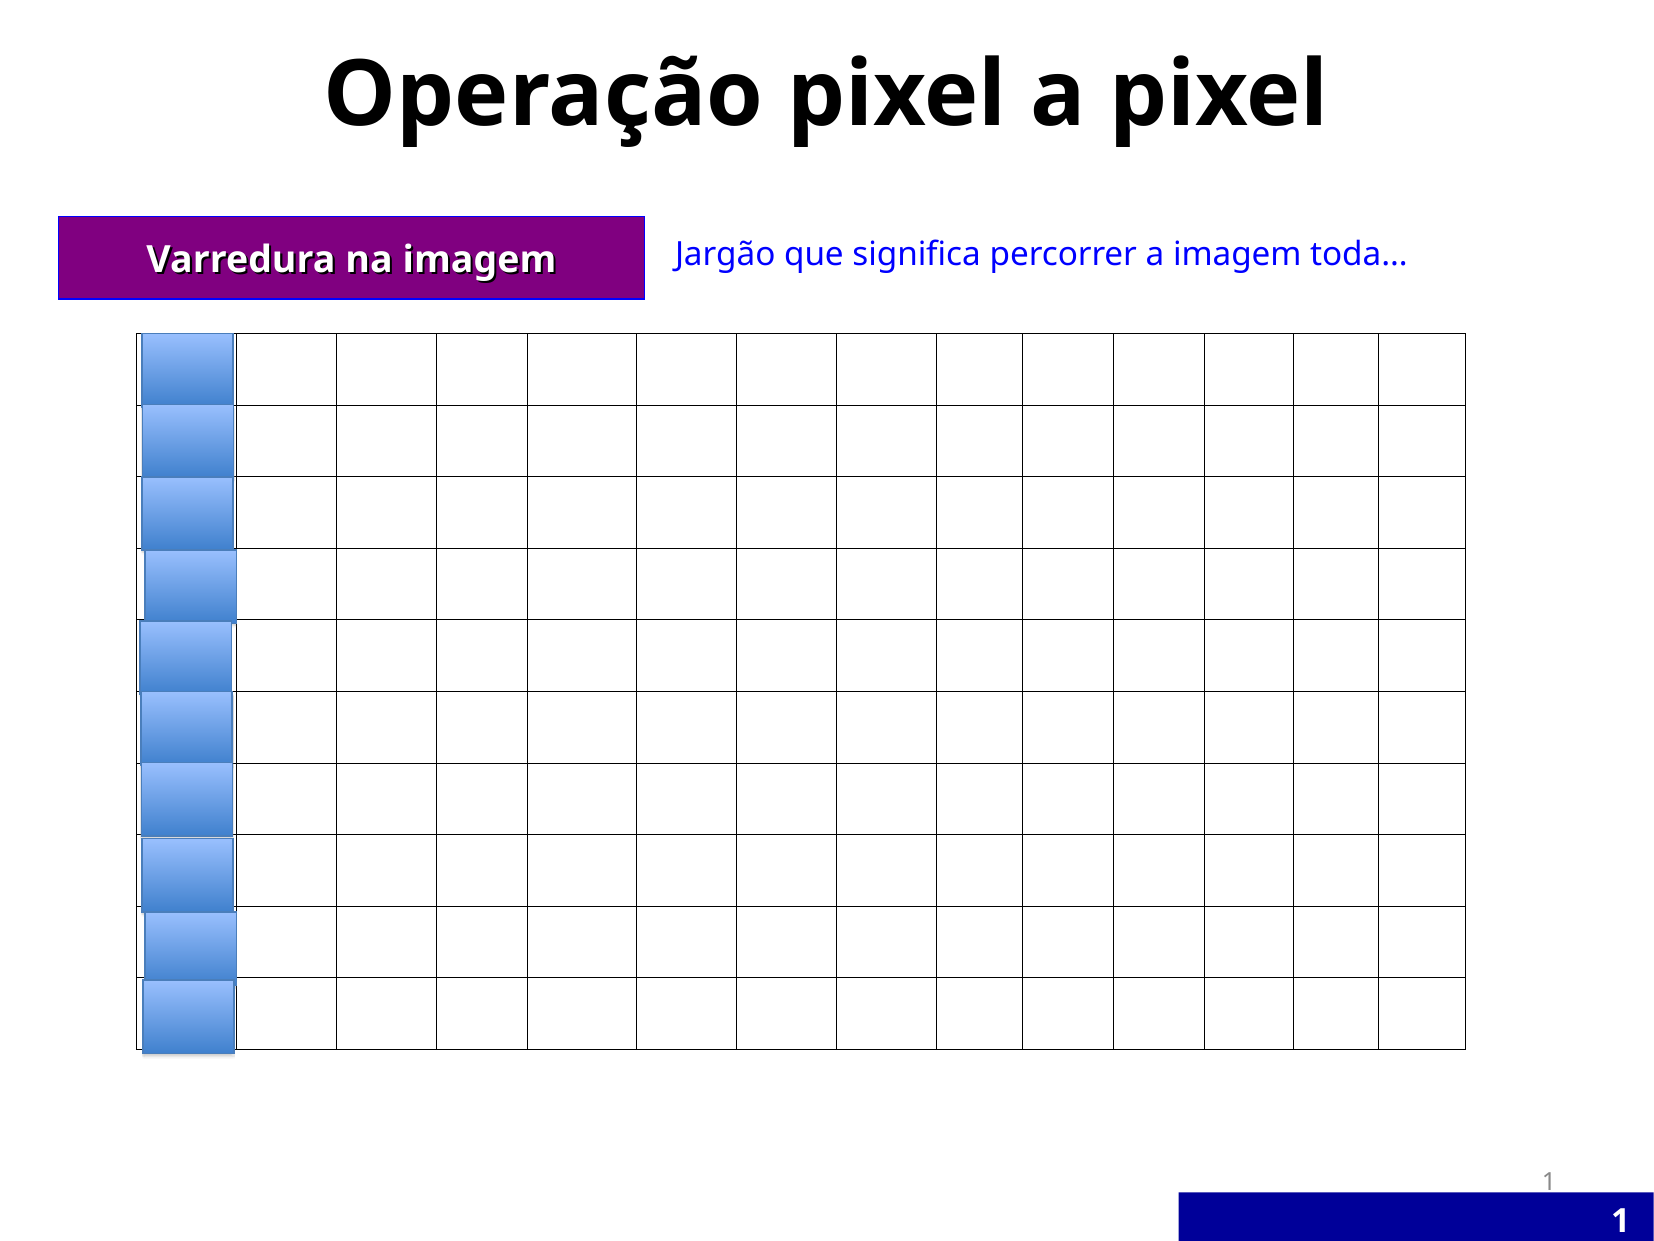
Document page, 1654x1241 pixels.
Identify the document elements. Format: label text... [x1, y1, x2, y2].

table_cell [1294, 549, 1378, 619]
table_cell [437, 620, 527, 691]
table_cell [737, 549, 836, 619]
table_header [637, 334, 736, 405]
table_cell [1023, 406, 1113, 476]
table_cell [837, 406, 936, 476]
table_cell [1294, 907, 1378, 977]
table_cell [337, 406, 436, 476]
table_header [1205, 334, 1293, 405]
table_header [1294, 334, 1378, 405]
table_cell [437, 907, 527, 977]
text_box Jargão que significa percorrer a imagem toda… [660, 224, 1559, 280]
table_cell [837, 764, 936, 834]
table_cell [637, 692, 736, 763]
table_cell [137, 406, 142, 476]
table_cell [737, 406, 836, 476]
table_cell [437, 978, 527, 1049]
table_cell [1114, 406, 1204, 476]
table_cell [1023, 620, 1113, 691]
table_header [1023, 334, 1113, 405]
table_cell [737, 764, 836, 834]
table_cell [1114, 835, 1204, 906]
table_cell [737, 620, 836, 691]
table_cell [1379, 477, 1465, 548]
table_cell [1379, 692, 1465, 763]
table_header [1379, 334, 1465, 405]
table_cell [637, 764, 736, 834]
table_cell [1114, 978, 1204, 1049]
table_cell [237, 907, 336, 977]
table_cell [137, 907, 145, 977]
table_cell [1023, 692, 1113, 763]
table_cell [737, 907, 836, 977]
table_cell [1379, 978, 1465, 1049]
table_cell [528, 477, 636, 548]
table_cell [137, 549, 145, 619]
table_cell [1294, 835, 1378, 906]
table_cell [937, 549, 1022, 619]
table_header [937, 334, 1022, 405]
table_cell [1023, 835, 1113, 906]
table_cell [237, 692, 336, 763]
table_cell [437, 835, 527, 906]
text_box [140, 333, 237, 836]
text_box Operação pixel a pixel [0, 20, 1654, 158]
table_cell [528, 835, 636, 906]
table_cell [528, 907, 636, 977]
table_cell [637, 835, 736, 906]
table_cell [237, 835, 336, 906]
table_cell [237, 764, 336, 834]
table_cell [337, 477, 436, 548]
table_header [237, 334, 336, 405]
table_cell [1114, 692, 1204, 763]
table_cell [637, 978, 736, 1049]
table_cell [937, 907, 1022, 977]
table_cell [1205, 620, 1293, 691]
table_cell [137, 835, 236, 906]
table_cell [937, 835, 1022, 906]
table_cell [937, 764, 1022, 834]
table_cell [337, 620, 436, 691]
table_cell [137, 477, 142, 548]
table_cell [437, 549, 527, 619]
table_cell [937, 978, 1022, 1049]
table_cell [637, 477, 736, 548]
table_cell [337, 692, 436, 763]
table_cell [237, 406, 336, 476]
table_cell [528, 692, 636, 763]
table_cell [1114, 549, 1204, 619]
table_cell [528, 978, 636, 1049]
table_cell [837, 620, 936, 691]
table_cell [337, 764, 436, 834]
table_cell [1023, 549, 1113, 619]
table_cell [737, 835, 836, 906]
table_cell [437, 764, 527, 834]
table_cell [737, 477, 836, 548]
table_cell [1294, 978, 1378, 1049]
table_cell [1205, 477, 1293, 548]
table_cell [232, 624, 236, 691]
table_header [437, 334, 527, 405]
table_cell [1205, 978, 1293, 1049]
table_cell [337, 978, 436, 1049]
table_cell [1023, 477, 1113, 548]
table_cell [1294, 406, 1378, 476]
table_cell [637, 549, 736, 619]
table_cell [837, 907, 936, 977]
table_cell [937, 406, 1022, 476]
table_cell [1114, 477, 1204, 548]
table_cell [937, 620, 1022, 691]
table_cell [637, 620, 736, 691]
table_cell [1205, 764, 1293, 834]
table_cell [237, 620, 336, 691]
table_cell [528, 549, 636, 619]
table_header [1114, 334, 1204, 405]
table_cell [1379, 406, 1465, 476]
table_cell [137, 764, 141, 834]
table_cell [937, 692, 1022, 763]
text_box <number> [1334, 1149, 1571, 1216]
table_cell [837, 835, 936, 906]
table_cell [237, 978, 336, 1049]
table_cell [137, 620, 145, 691]
table_cell [237, 477, 336, 548]
table_cell [1294, 764, 1378, 834]
table_cell [1205, 549, 1293, 619]
table_header [737, 334, 836, 405]
table_cell [1114, 620, 1204, 691]
table_cell [437, 477, 527, 548]
table_cell [337, 549, 436, 619]
table_cell [1023, 907, 1113, 977]
table_cell [528, 620, 636, 691]
table_cell [337, 907, 436, 977]
table_cell [1023, 978, 1113, 1049]
text_box [142, 838, 237, 1054]
table_cell [1294, 620, 1378, 691]
table_cell [1205, 692, 1293, 763]
table_cell [737, 692, 836, 763]
table_header [337, 334, 436, 405]
table_cell [237, 549, 336, 619]
table_cell [637, 406, 736, 476]
table_cell [737, 978, 836, 1049]
table_cell [937, 477, 1022, 548]
table_cell [1114, 764, 1204, 834]
table_cell [1205, 907, 1293, 977]
table_cell [528, 764, 636, 834]
table_cell [337, 835, 436, 906]
table_cell [837, 477, 936, 548]
table_cell [1379, 835, 1465, 906]
table_cell [1379, 764, 1465, 834]
text_box Varredura na imagem [58, 216, 645, 300]
table_cell [1294, 692, 1378, 763]
table_header [837, 334, 936, 405]
table_cell [137, 978, 145, 1049]
table_cell [1379, 549, 1465, 619]
table_cell [1205, 835, 1293, 906]
table_cell [837, 549, 936, 619]
table_cell [637, 907, 736, 977]
table_cell [1114, 907, 1204, 977]
table_cell [1379, 907, 1465, 977]
table_cell [1023, 764, 1113, 834]
table_header [137, 334, 142, 405]
table_header [528, 334, 636, 405]
table_cell [837, 692, 936, 763]
table_cell [1379, 620, 1465, 691]
table_cell [837, 978, 936, 1049]
table_cell [528, 406, 636, 476]
table_cell [437, 406, 527, 476]
table_cell [1205, 406, 1293, 476]
table_cell [437, 692, 527, 763]
table_cell [1294, 477, 1378, 548]
